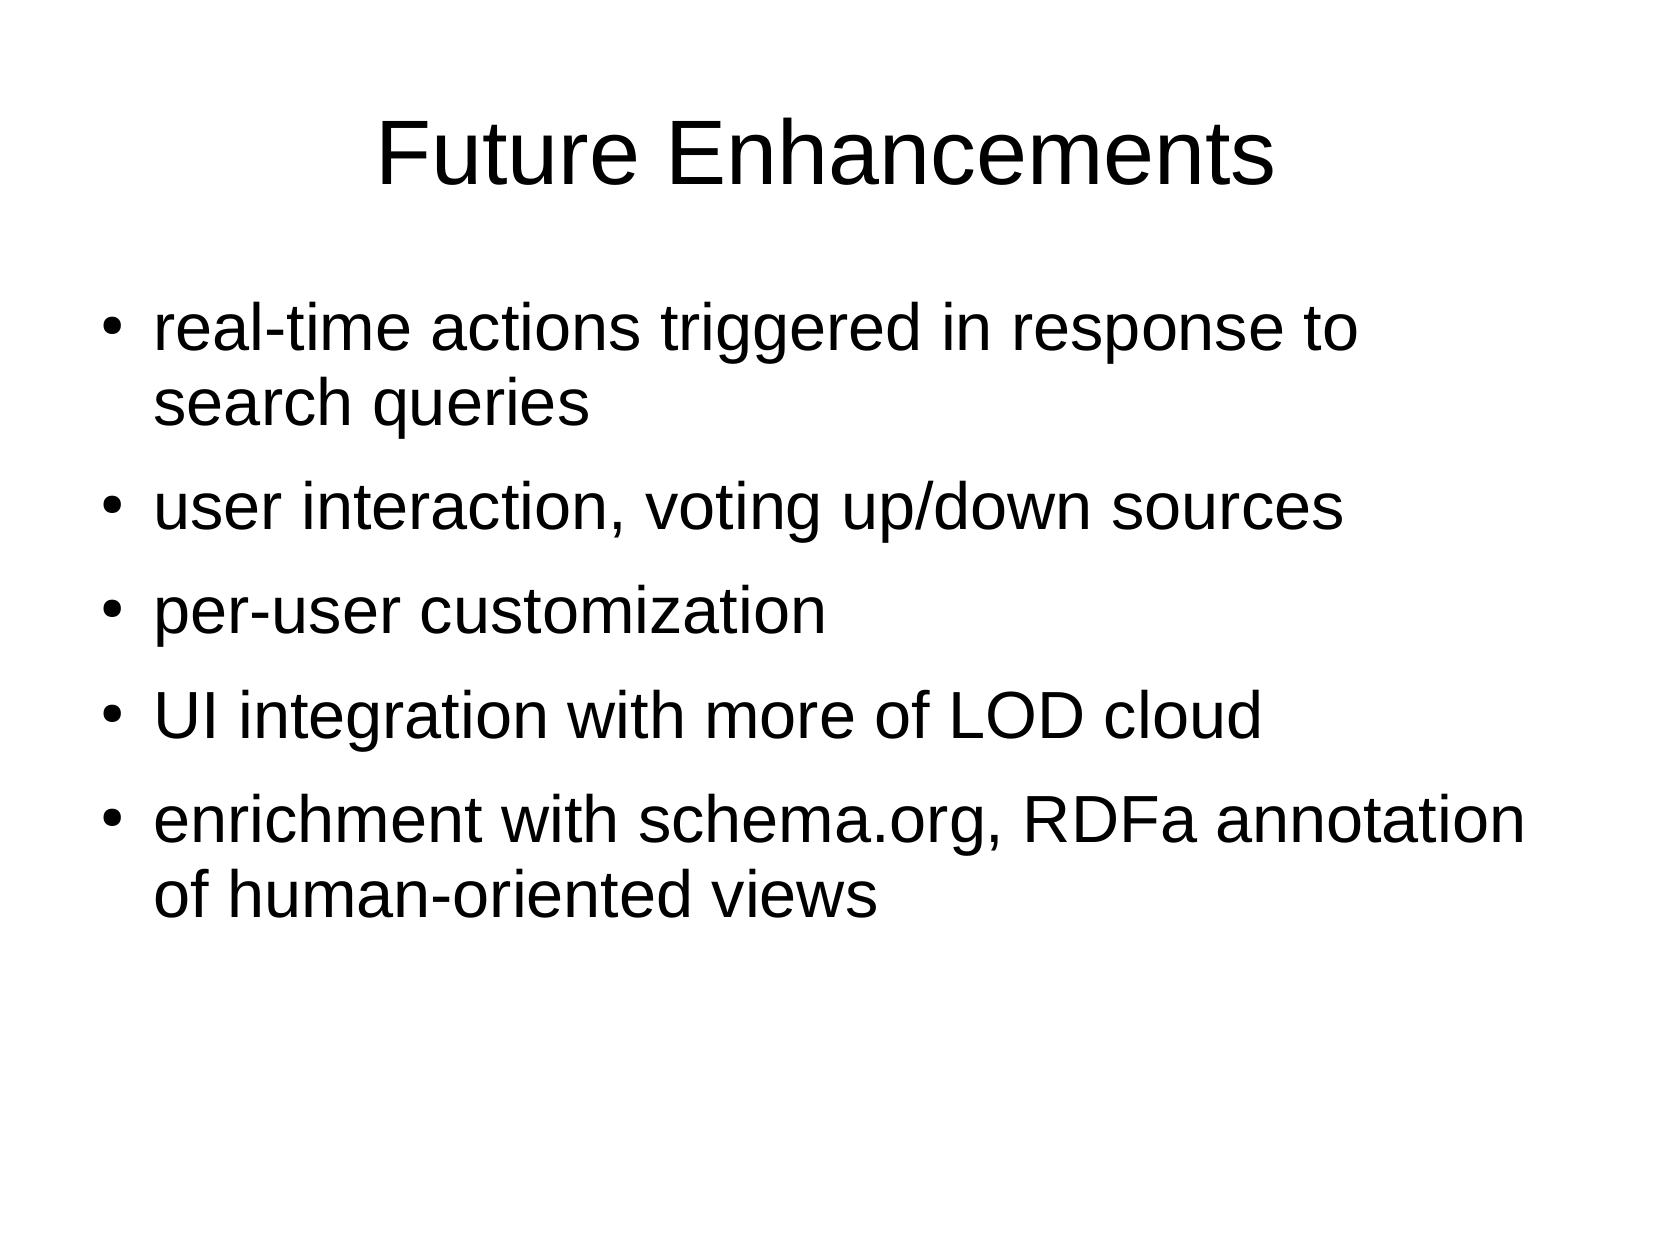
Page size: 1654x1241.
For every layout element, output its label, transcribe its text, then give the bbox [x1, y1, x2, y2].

list real-time actions triggered in response to search queries user interaction, voting up/down sources per-user customization UI integration with more of LOD cloud enrichment with schema.org, RDFa annotation of human-oriented views [82, 290, 1571, 1010]
title Future Enhancements [82, 49, 1571, 257]
